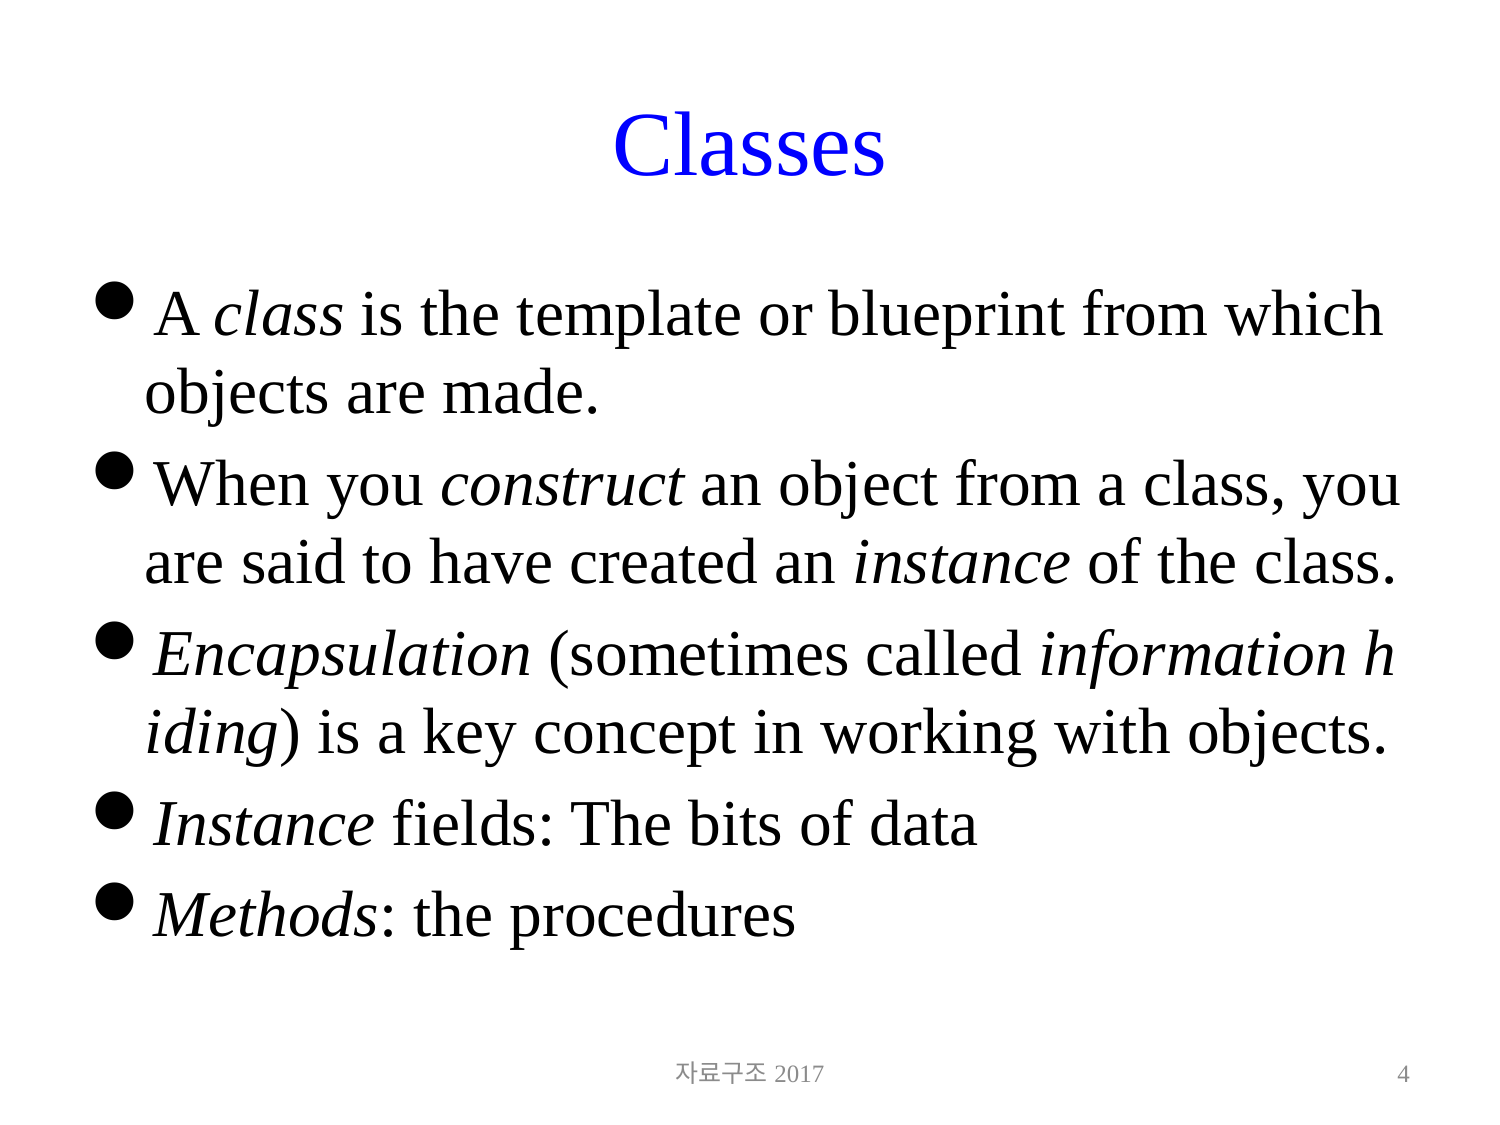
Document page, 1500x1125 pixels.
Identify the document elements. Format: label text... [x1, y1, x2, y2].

list A class is the template or blueprint from which objects are made. When you construct an object from a class, you are said to have created an instance of the class. Encapsulation (sometimes called information hiding) is a key concept in working with objects. Instance fields: The bits of data Methods: the procedures [75, 262, 1425, 1005]
title Classes [75, 45, 1425, 233]
footer 자료구조 2017 [512, 1042, 988, 1103]
slide_number <숫자> [1074, 1042, 1425, 1103]
